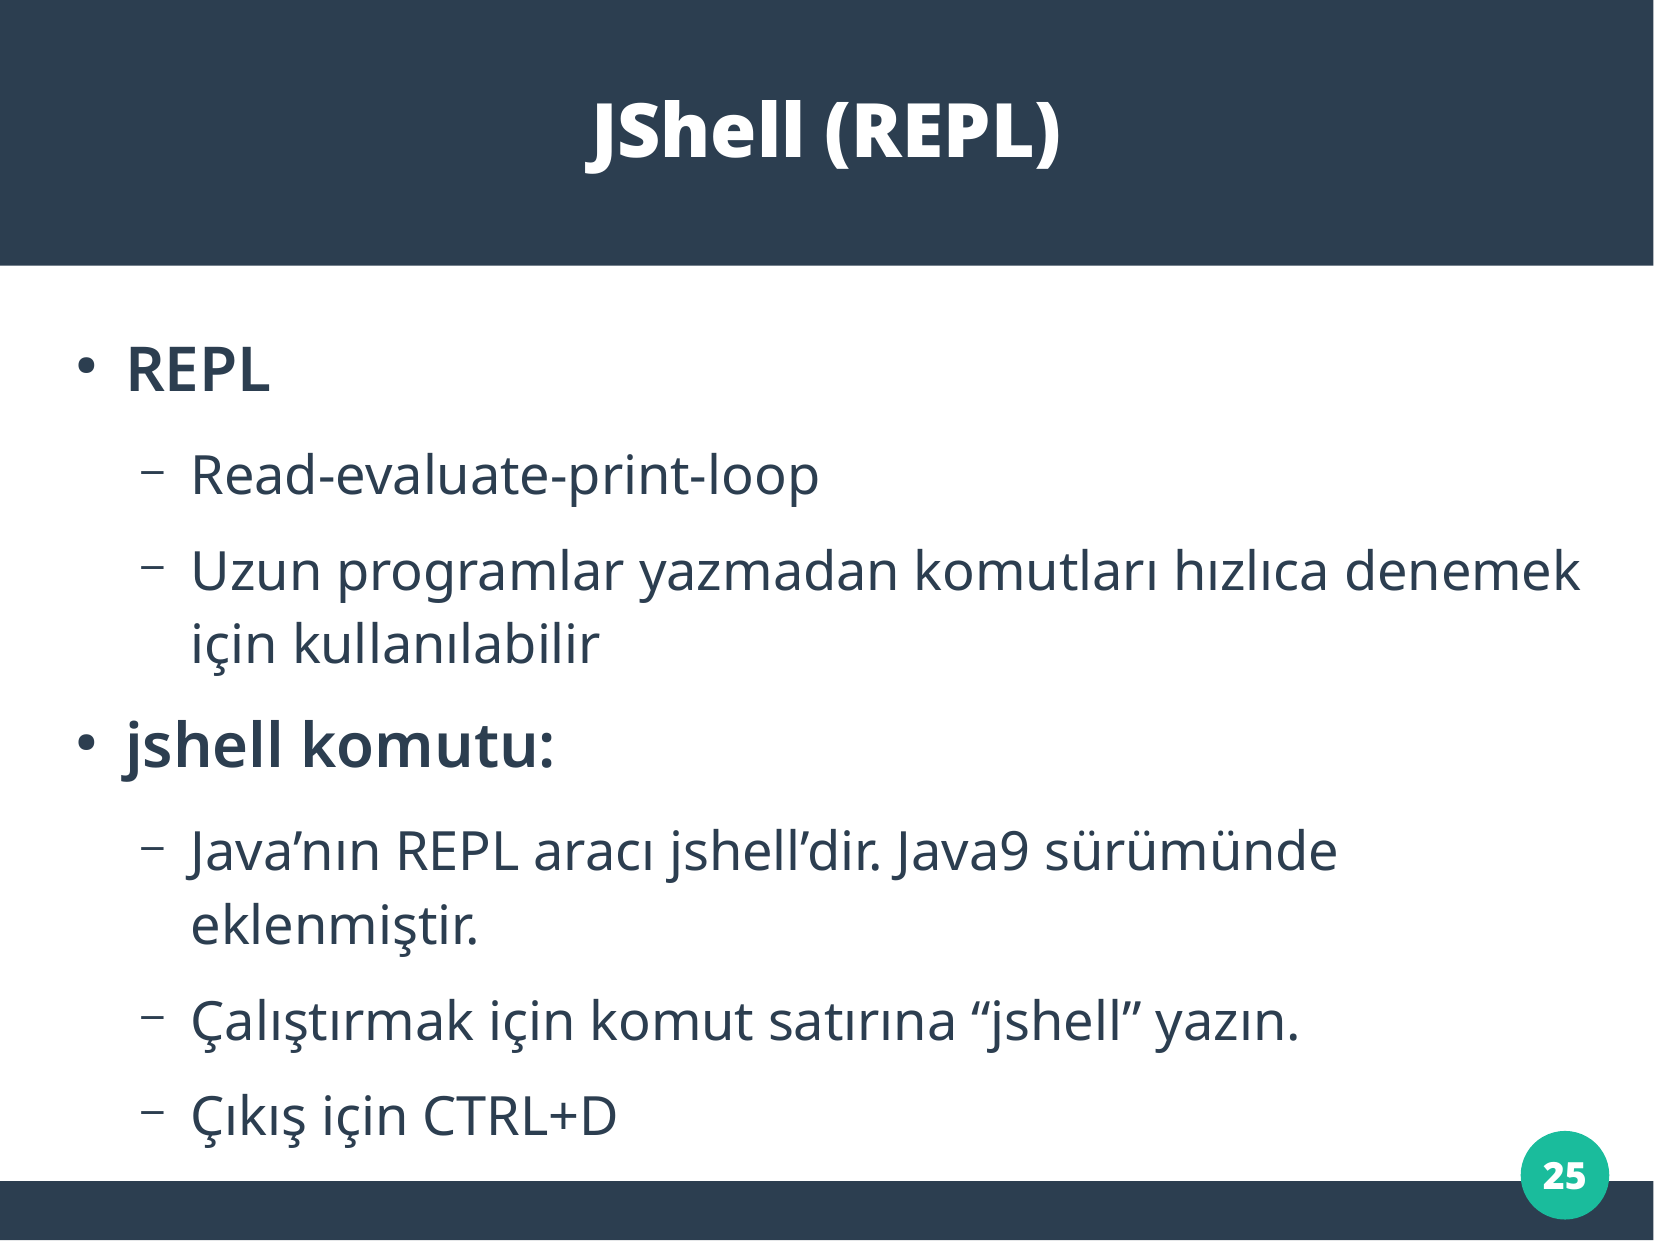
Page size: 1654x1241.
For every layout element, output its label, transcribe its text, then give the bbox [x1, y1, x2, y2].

list REPL Read-evaluate-print-loop Uzun programlar yazmadan komutları hızlıca denemek için kullanılabilir jshell komutu: Java’nın REPL aracı jshell’dir. Java9 sürümünde eklenmiştir. Çalıştırmak için komut satırına “jshell” yazın. Çıkış için CTRL+D [59, 324, 1595, 1152]
title JShell (REPL) [59, 49, 1595, 207]
